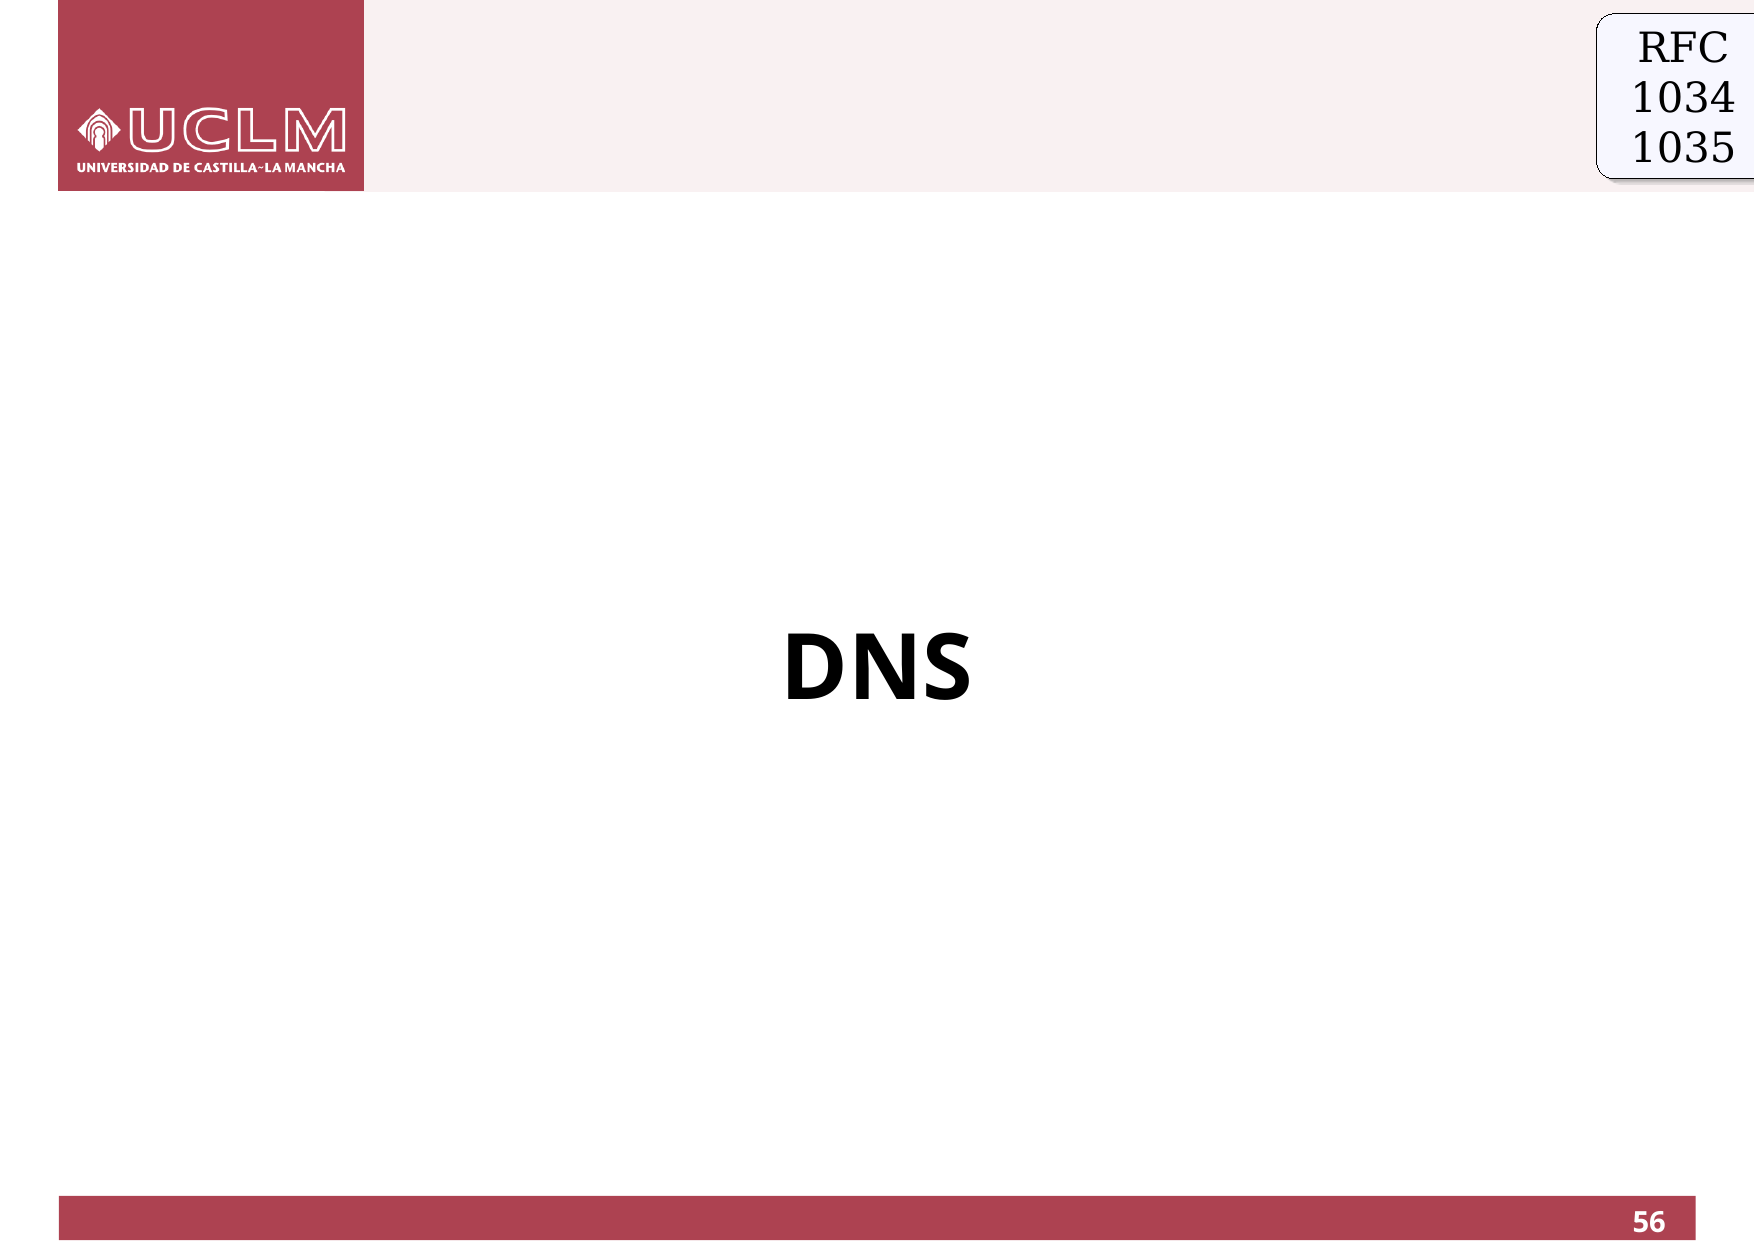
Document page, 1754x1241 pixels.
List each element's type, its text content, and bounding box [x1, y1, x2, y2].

subtitle DNS [87, 254, 1667, 1074]
text_box RFC 1034 1035 [1596, 13, 1754, 179]
picture [58, 0, 364, 191]
